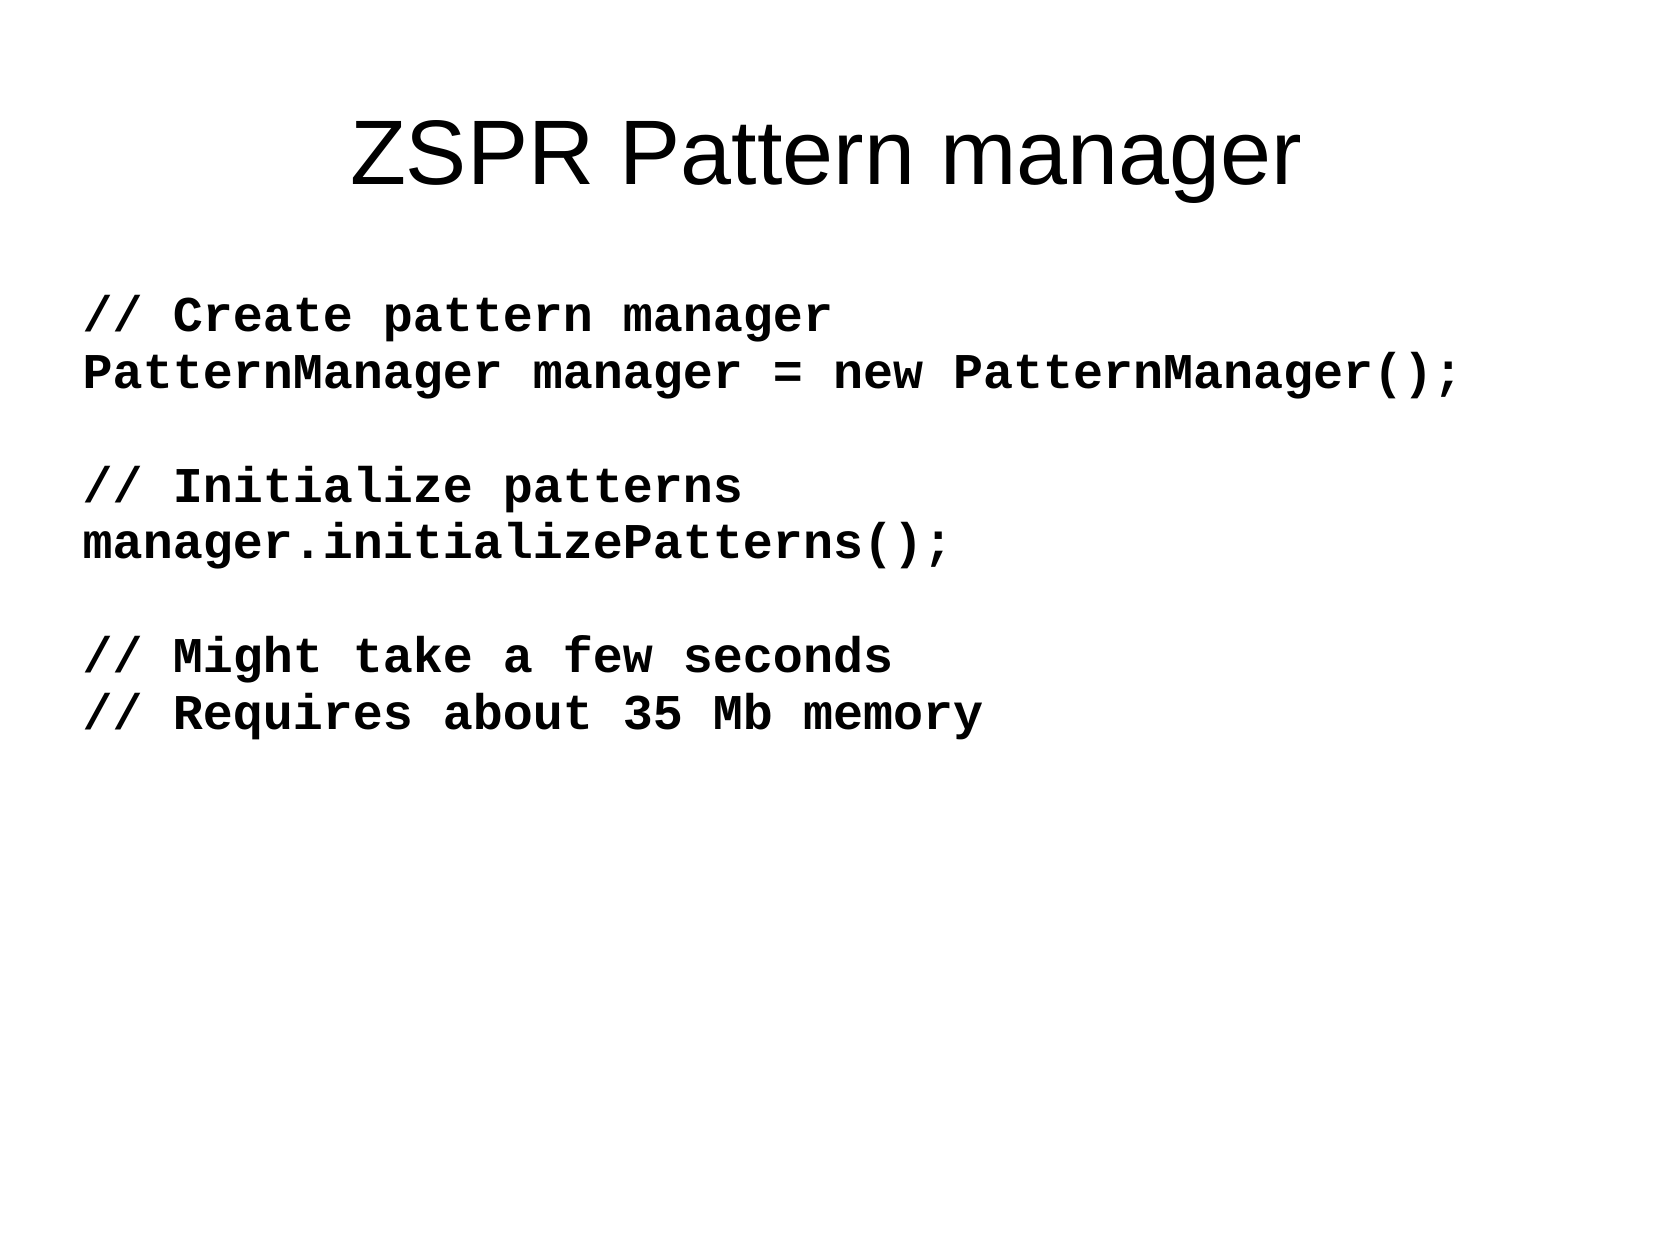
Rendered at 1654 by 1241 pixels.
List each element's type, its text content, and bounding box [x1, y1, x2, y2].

title ZSPR Pattern manager [82, 49, 1571, 257]
subtitle // Create pattern manager PatternManager manager = new PatternManager(); // Initialize patterns manager.initializePatterns(); // Might take a few seconds // Requires about 35 Mb memory [82, 290, 1571, 1188]
